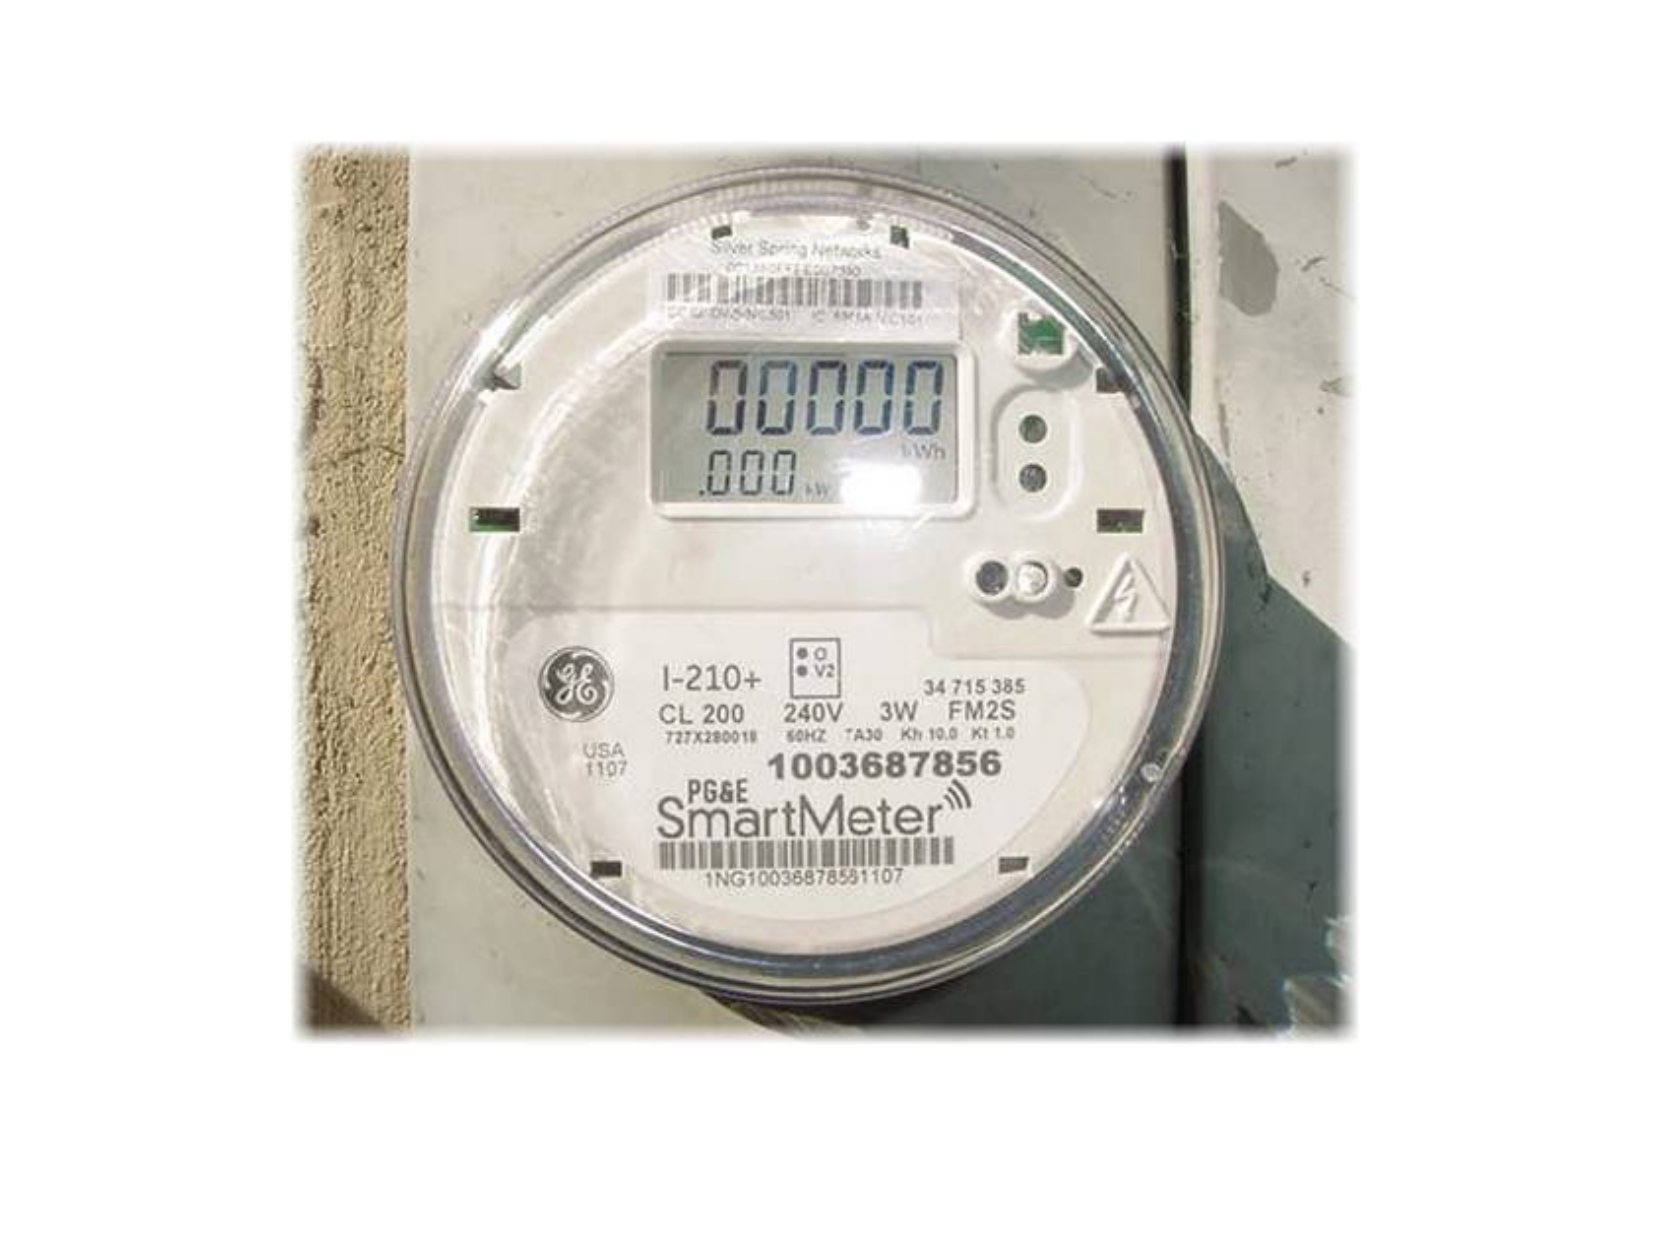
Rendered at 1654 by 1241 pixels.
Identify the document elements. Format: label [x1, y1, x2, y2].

picture [290, 140, 1363, 1048]
